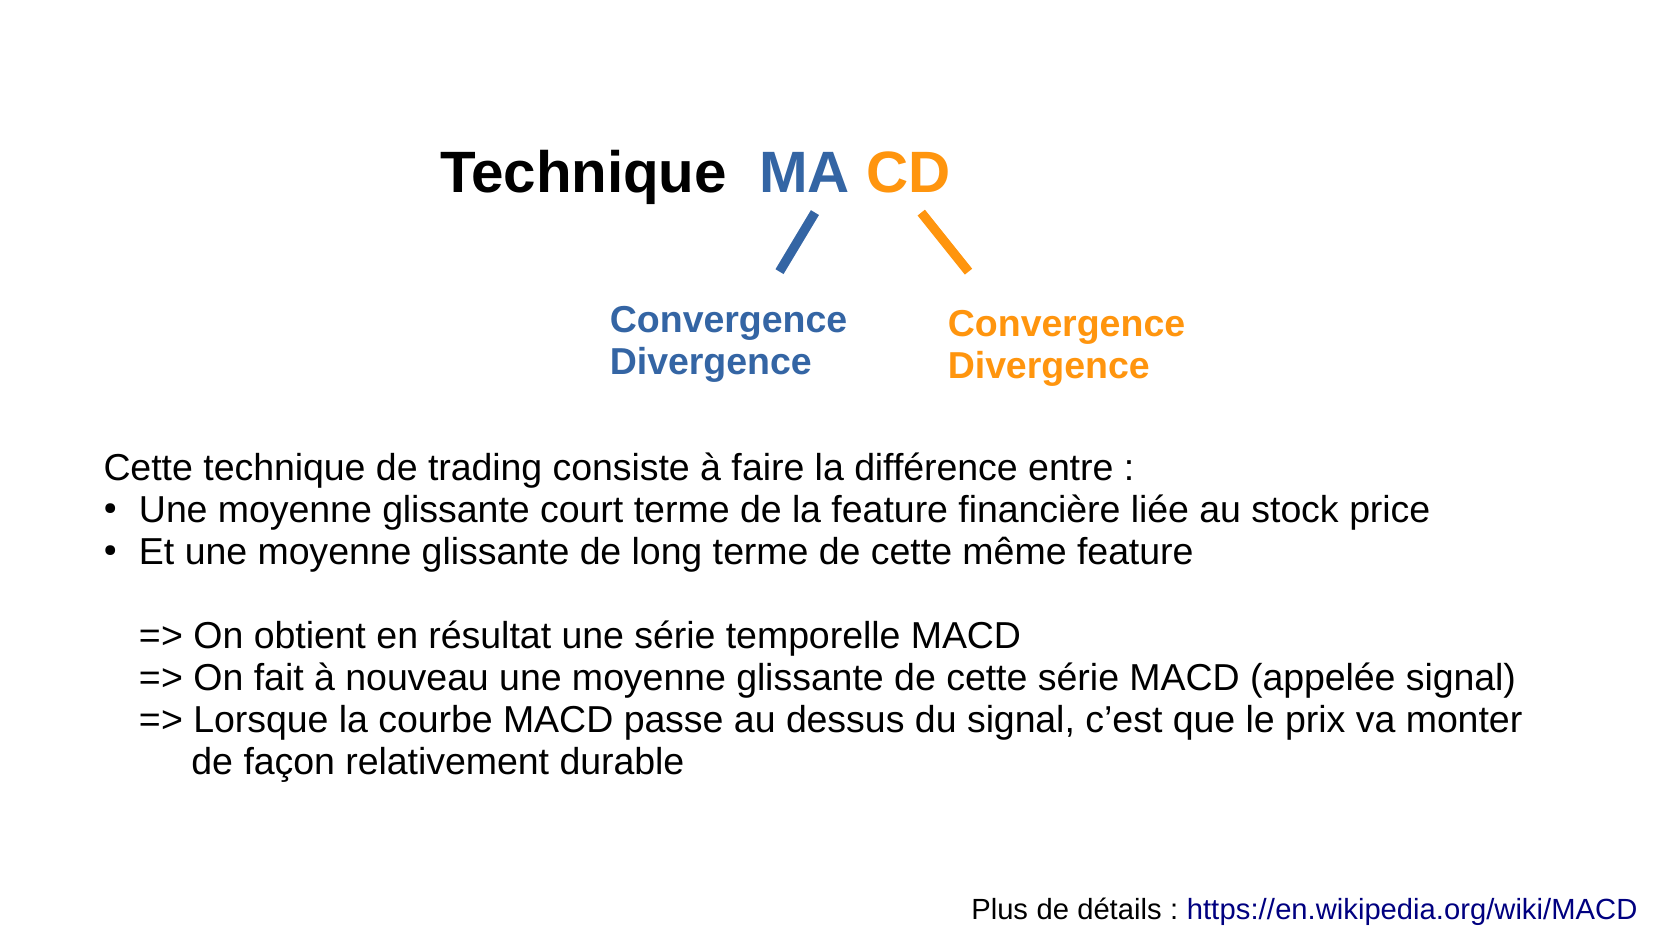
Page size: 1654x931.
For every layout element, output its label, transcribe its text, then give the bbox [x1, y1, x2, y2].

text_box Plus de détails : https://en.wikipedia.org/wiki/MACD [956, 885, 1654, 931]
text_box Convergence Divergence [933, 295, 1200, 395]
text_box Technique MA CD [425, 132, 1193, 213]
text_box Cette technique de trading consiste à faire la différence entre : Une moyenne glissante court terme de la feature financière liée au stock price Et une moyenne glissante de long terme de cette même feature => On obtient en résultat une série temporelle MACD => On fait à nouveau une moyenne glissante de cette série MACD (appelée signal) => Lorsque la courbe MACD passe au dessus du signal, c’est que le prix va monter de façon relativement durable [88, 439, 1595, 790]
text_box Convergence Divergence [595, 290, 863, 390]
